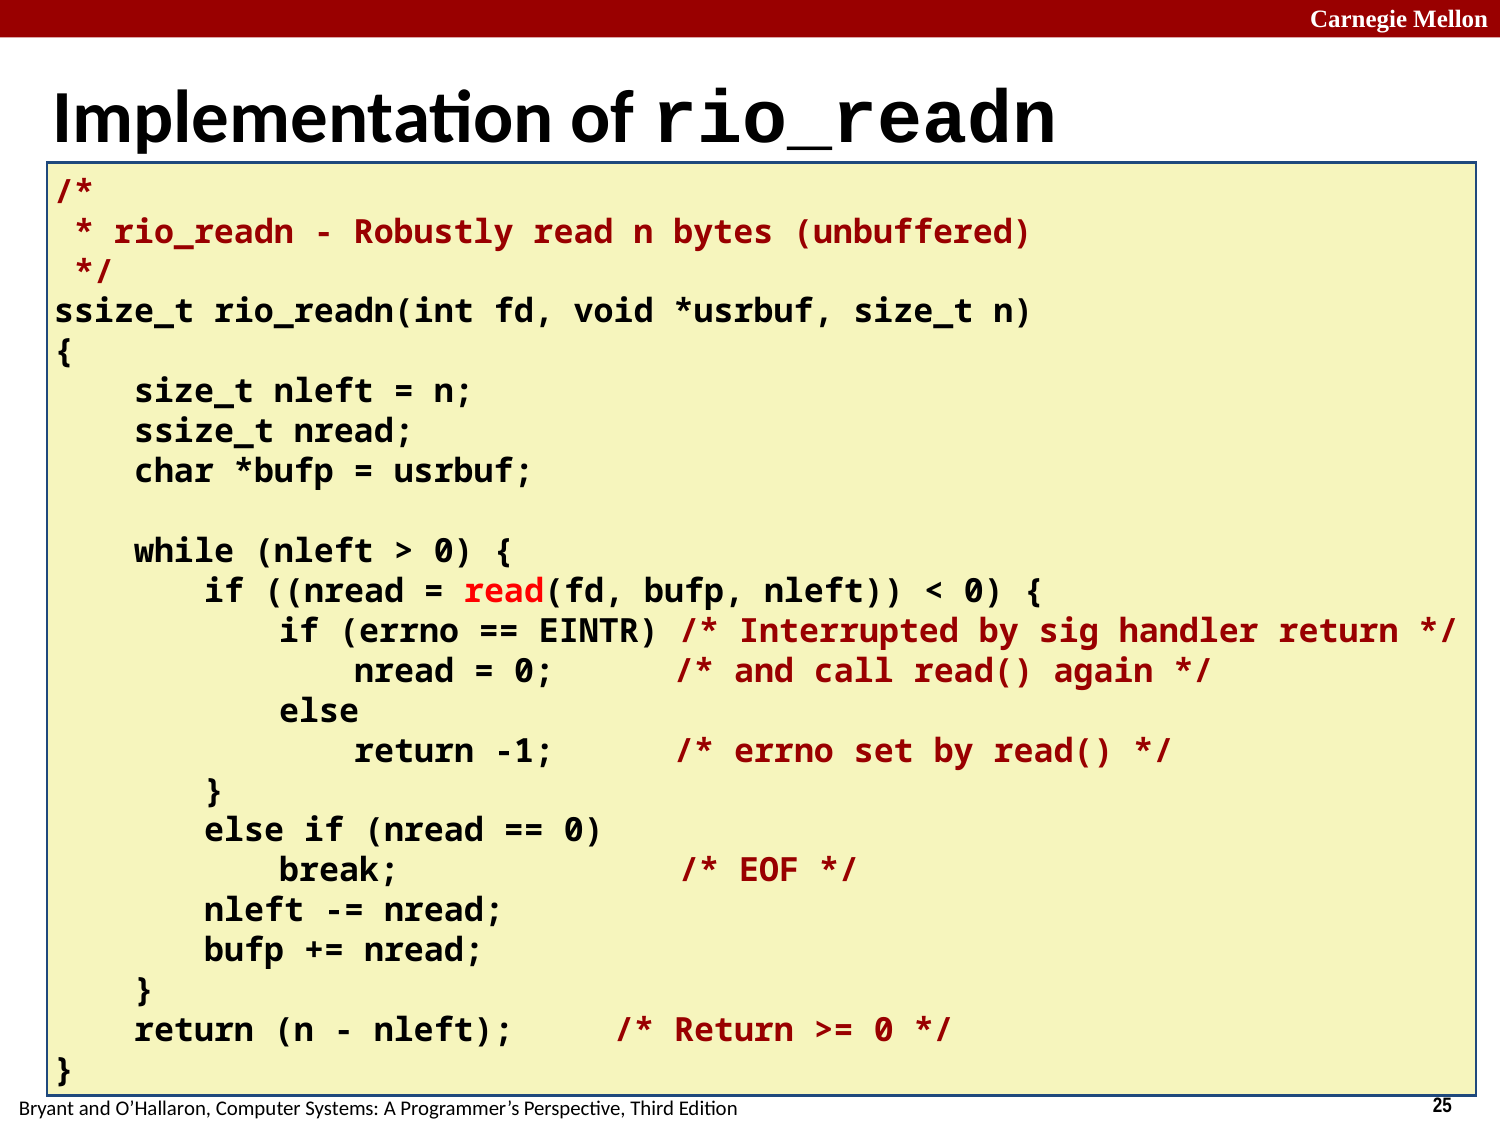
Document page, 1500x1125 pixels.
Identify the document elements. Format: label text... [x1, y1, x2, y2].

text_box /* * rio_readn - Robustly read n bytes (unbuffered) */ ssize_t rio_readn(int fd, void *usrbuf, size_t n) { size_t nleft = n; ssize_t nread; char *bufp = usrbuf; while (nleft > 0) { if ((nread = read(fd, bufp, nleft)) < 0) { if (errno == EINTR) /* Interrupted by sig handler return */ nread = 0; /* and call read() again */ else return -1; /* errno set by read() */ } else if (nread == 0) break; /* EOF */ nleft -= nread; bufp += nread; } return (n - nleft); /* Return >= 0 */ } [46, 162, 1476, 1096]
text_box Implementation of rio_readn [37, 49, 1283, 175]
